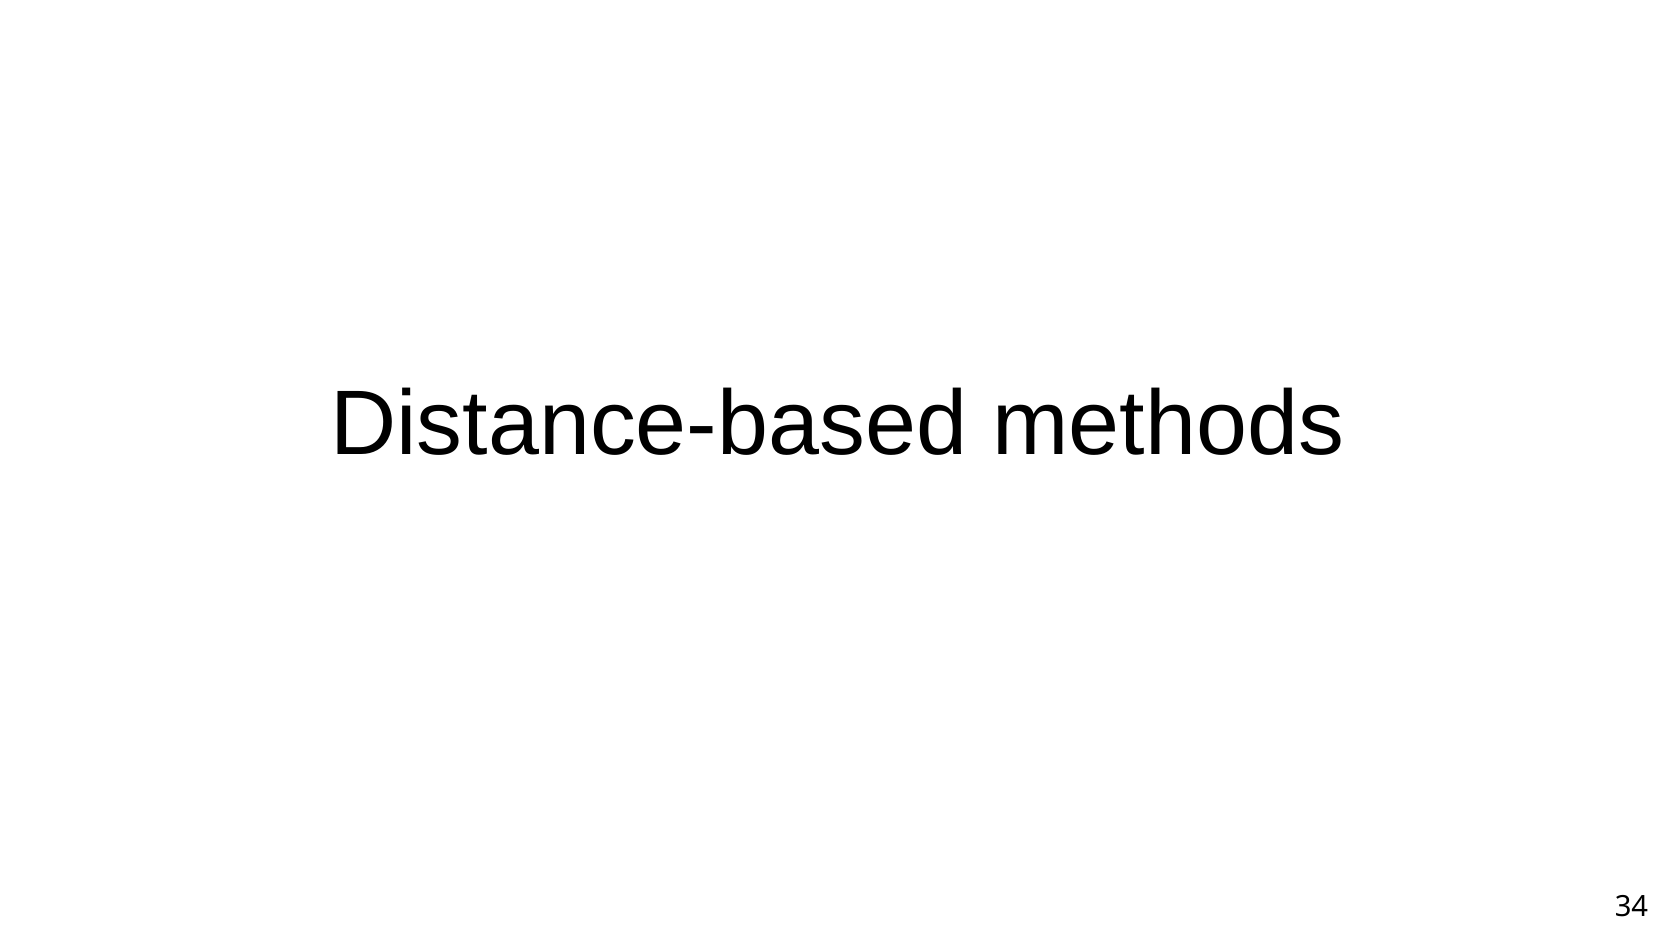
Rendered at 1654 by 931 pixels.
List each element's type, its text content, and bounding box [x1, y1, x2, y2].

title Distance-based methods [93, 345, 1582, 501]
